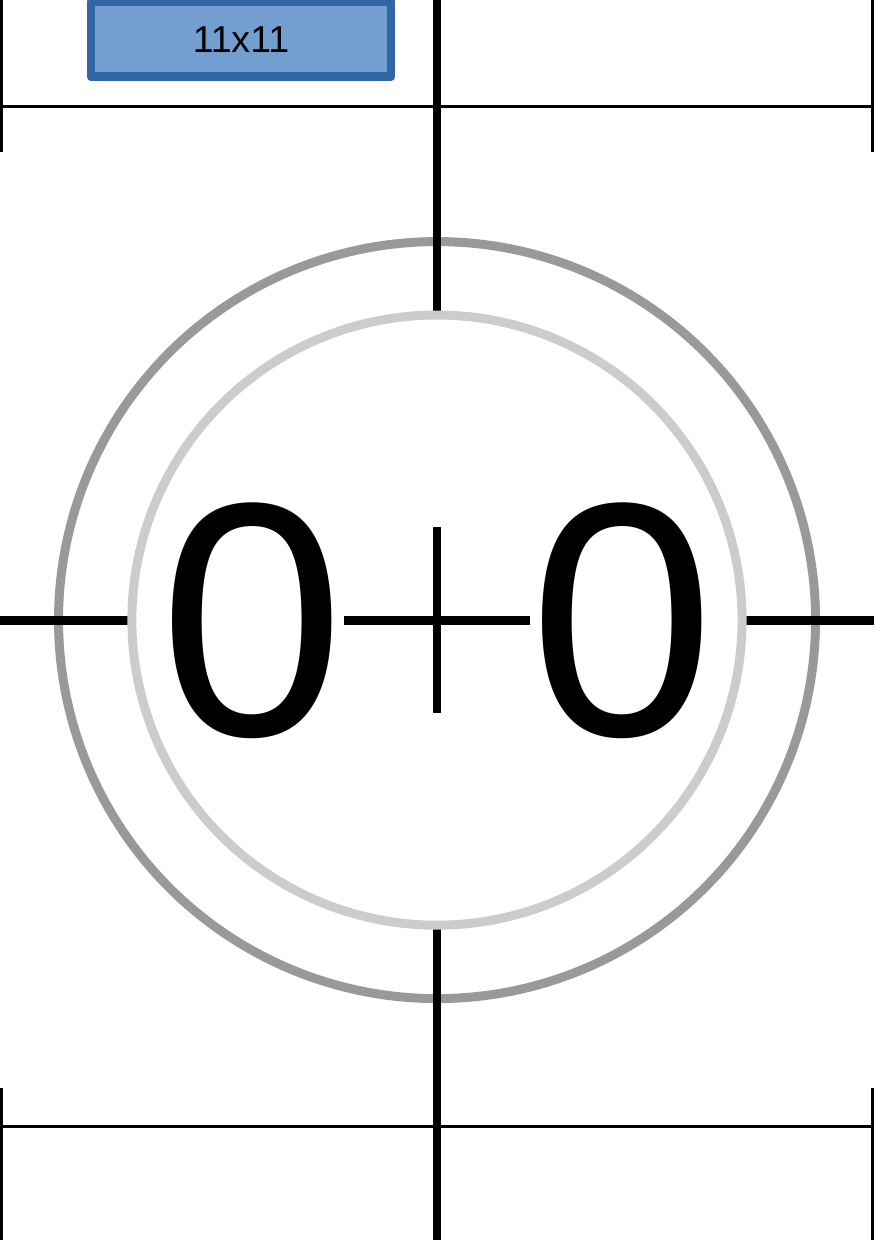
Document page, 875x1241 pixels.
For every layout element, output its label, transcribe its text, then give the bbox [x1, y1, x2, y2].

text_box 0 0 [58, 426, 816, 814]
text_box 11x11 [91, 1, 392, 77]
text_box [111, 814, 763, 999]
text_box [112, 241, 762, 426]
